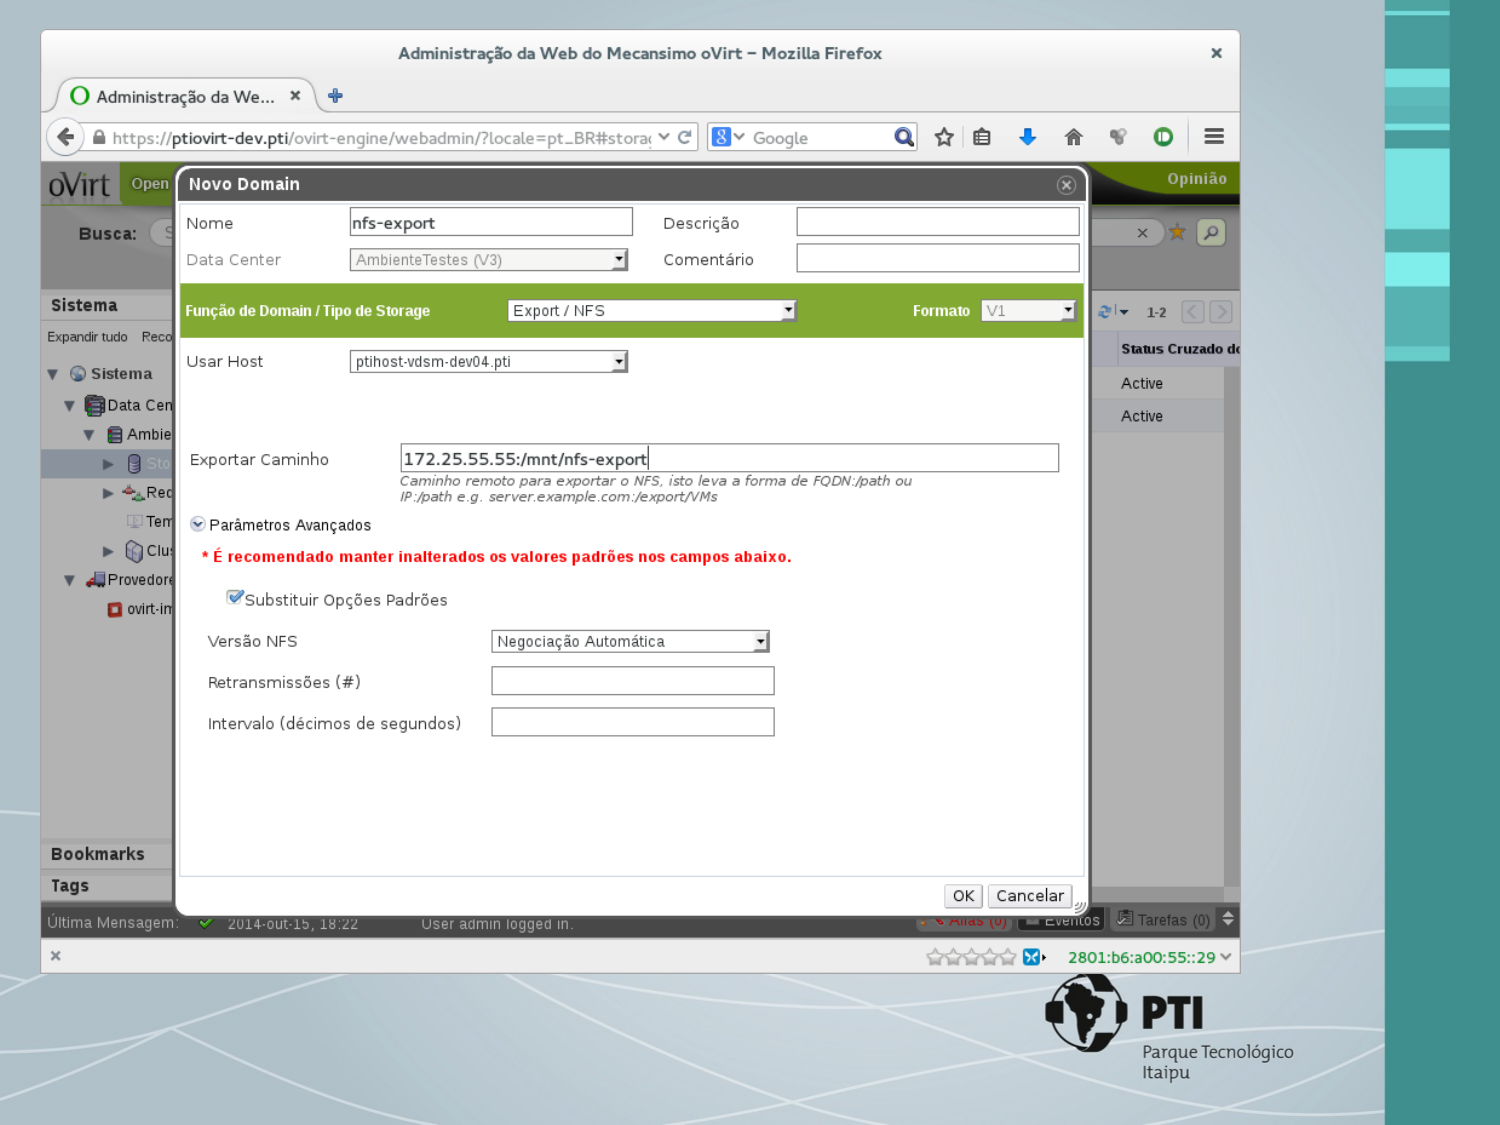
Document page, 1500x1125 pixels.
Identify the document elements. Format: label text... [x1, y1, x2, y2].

title Virt-v2v (Adicionar NFS) [1241, 44, 1425, 232]
picture [0, 0, 1500, 1125]
